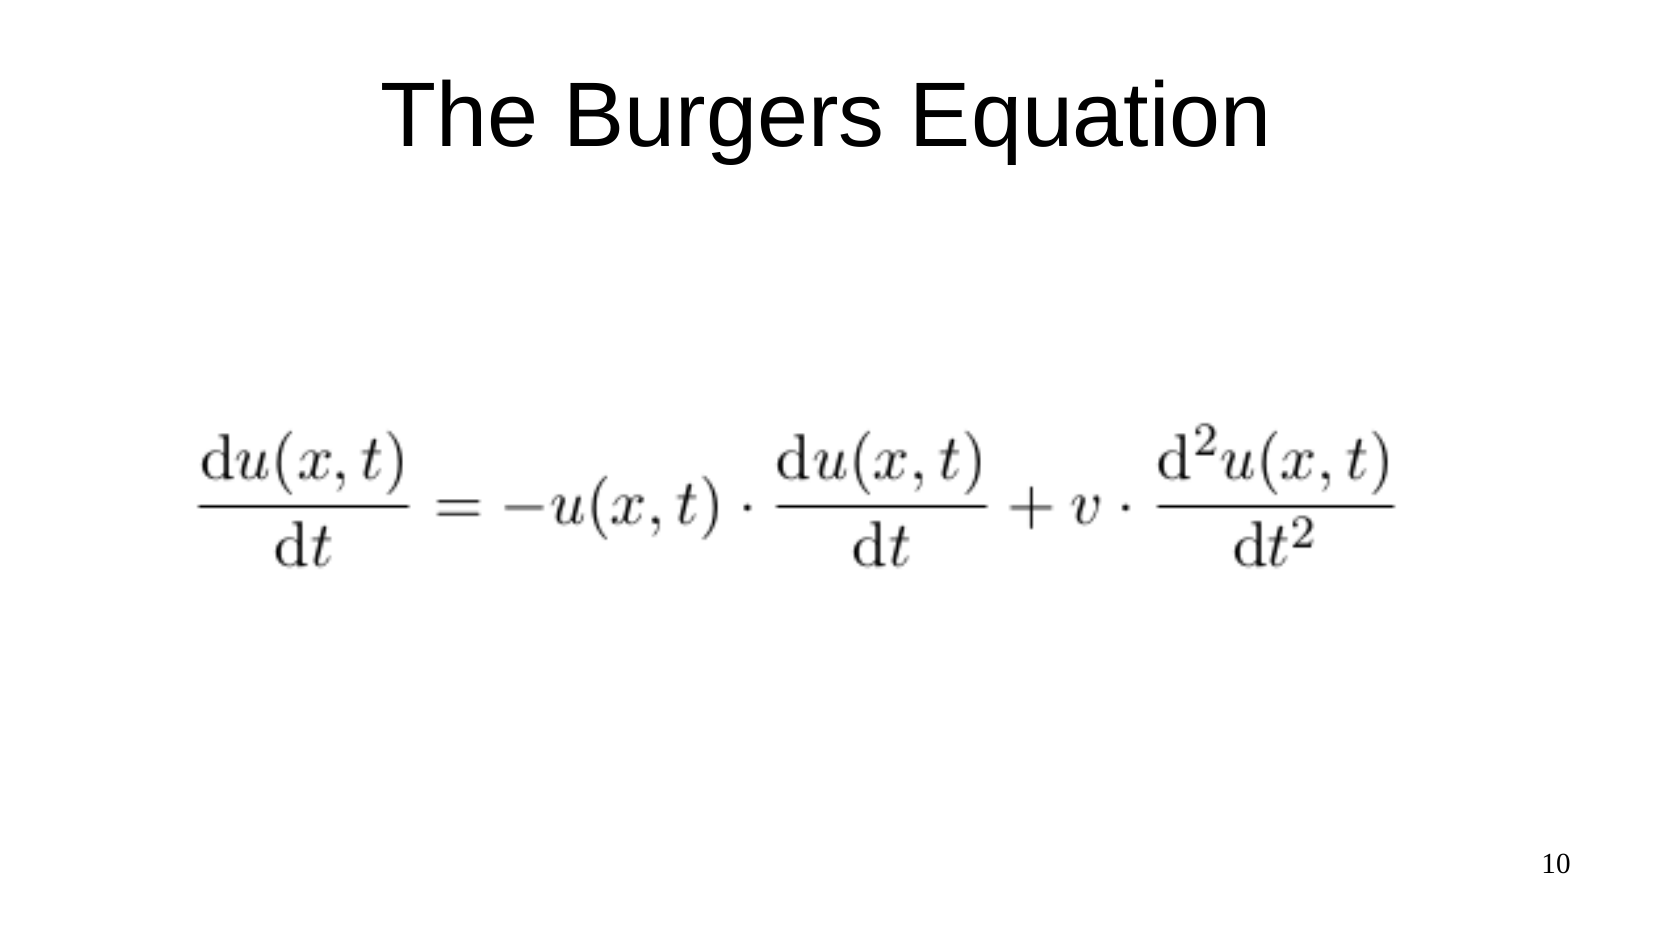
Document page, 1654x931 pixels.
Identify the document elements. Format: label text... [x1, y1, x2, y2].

title The Burgers Equation [82, 37, 1571, 193]
picture [114, 374, 1538, 638]
